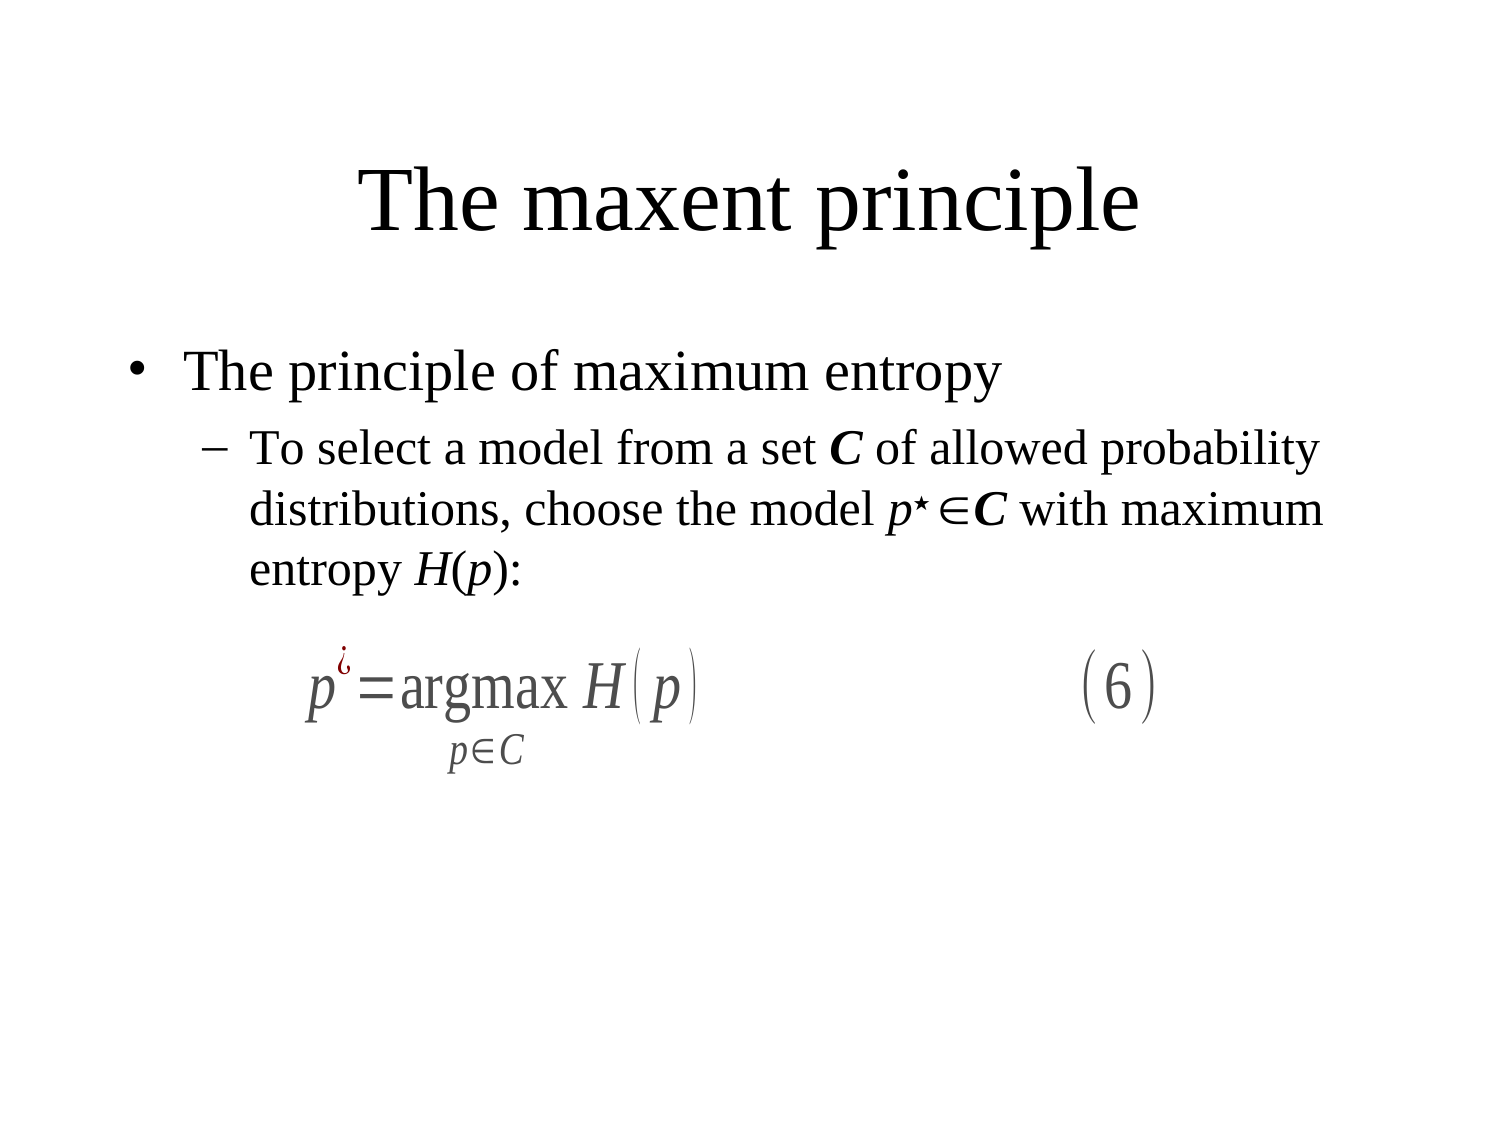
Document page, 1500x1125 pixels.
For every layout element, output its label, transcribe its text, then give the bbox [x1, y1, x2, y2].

title The maxent principle [112, 99, 1388, 288]
list The principle of maximum entropy To select a model from a set C of allowed probability distributions, choose the model p★ C with maximum entropy H(p): [112, 324, 1388, 1001]
chart [287, 644, 1176, 775]
